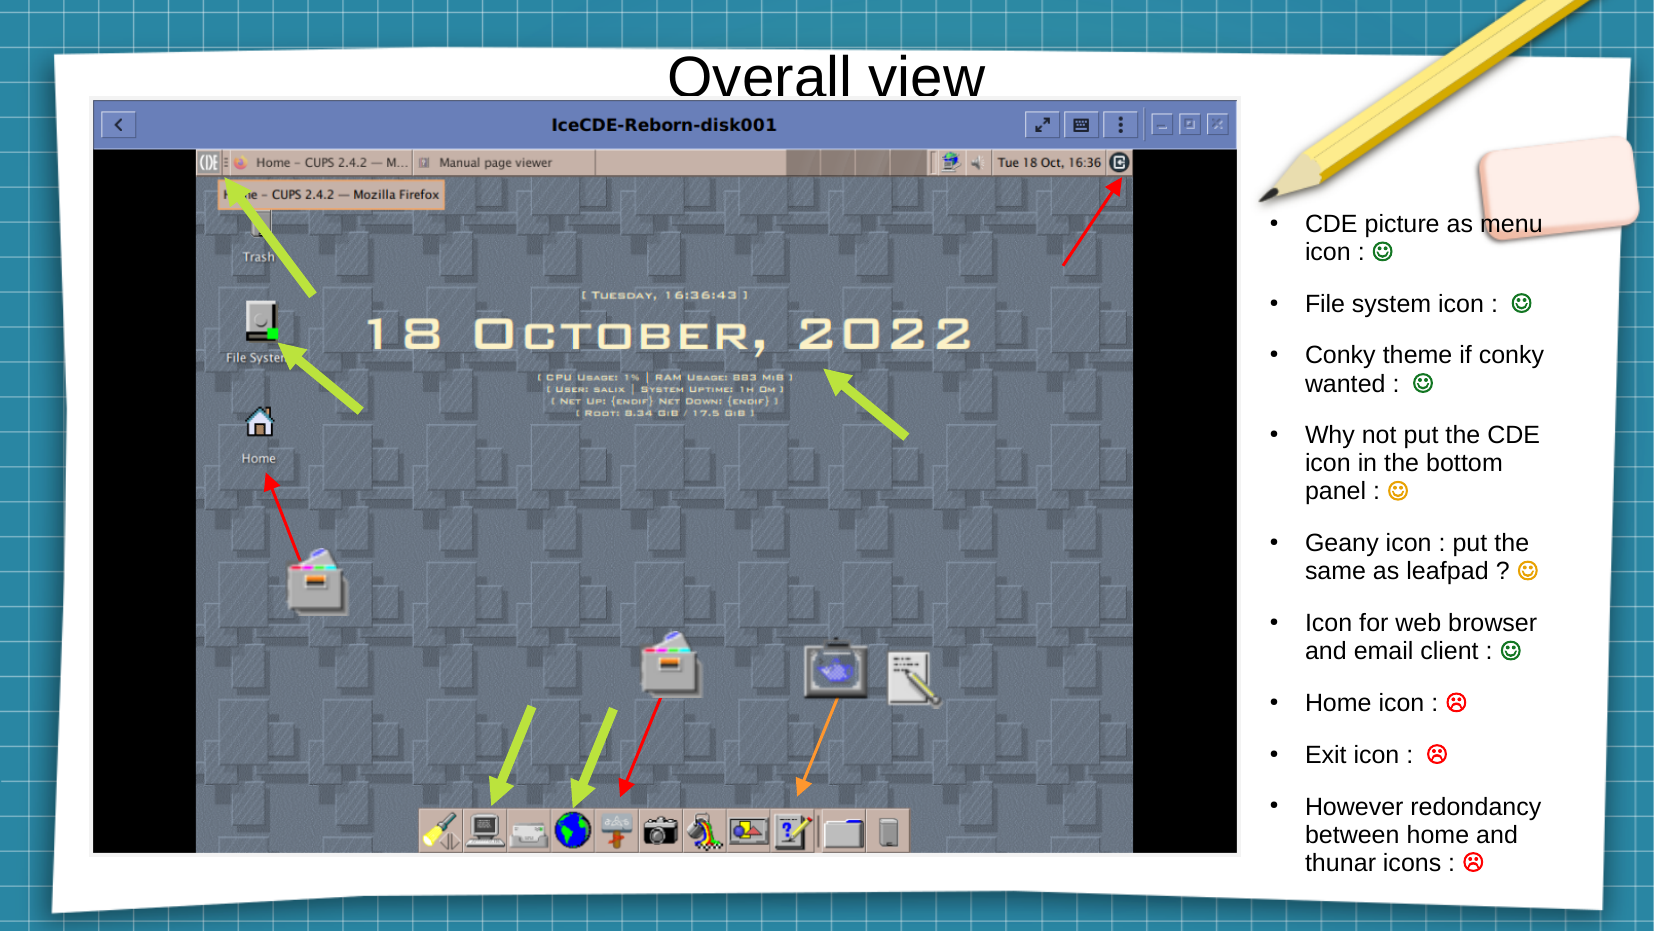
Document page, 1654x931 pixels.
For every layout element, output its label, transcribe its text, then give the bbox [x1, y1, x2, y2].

title Overall view [82, 37, 1571, 119]
text_box CDE picture as menu icon : ☺ File system icon : ☺ Conky theme if conky wanted : ☺ Why not put the CDE icon in the bottom panel : ☺ Geany icon : put the same as leafpad ? ☺ Icon for web browser and email client : ☺ Home icon : ☹ Exit icon : ☹ However redondancy between home and thunar icons : ☹ [1254, 202, 1580, 884]
picture [0, 0, 1654, 931]
